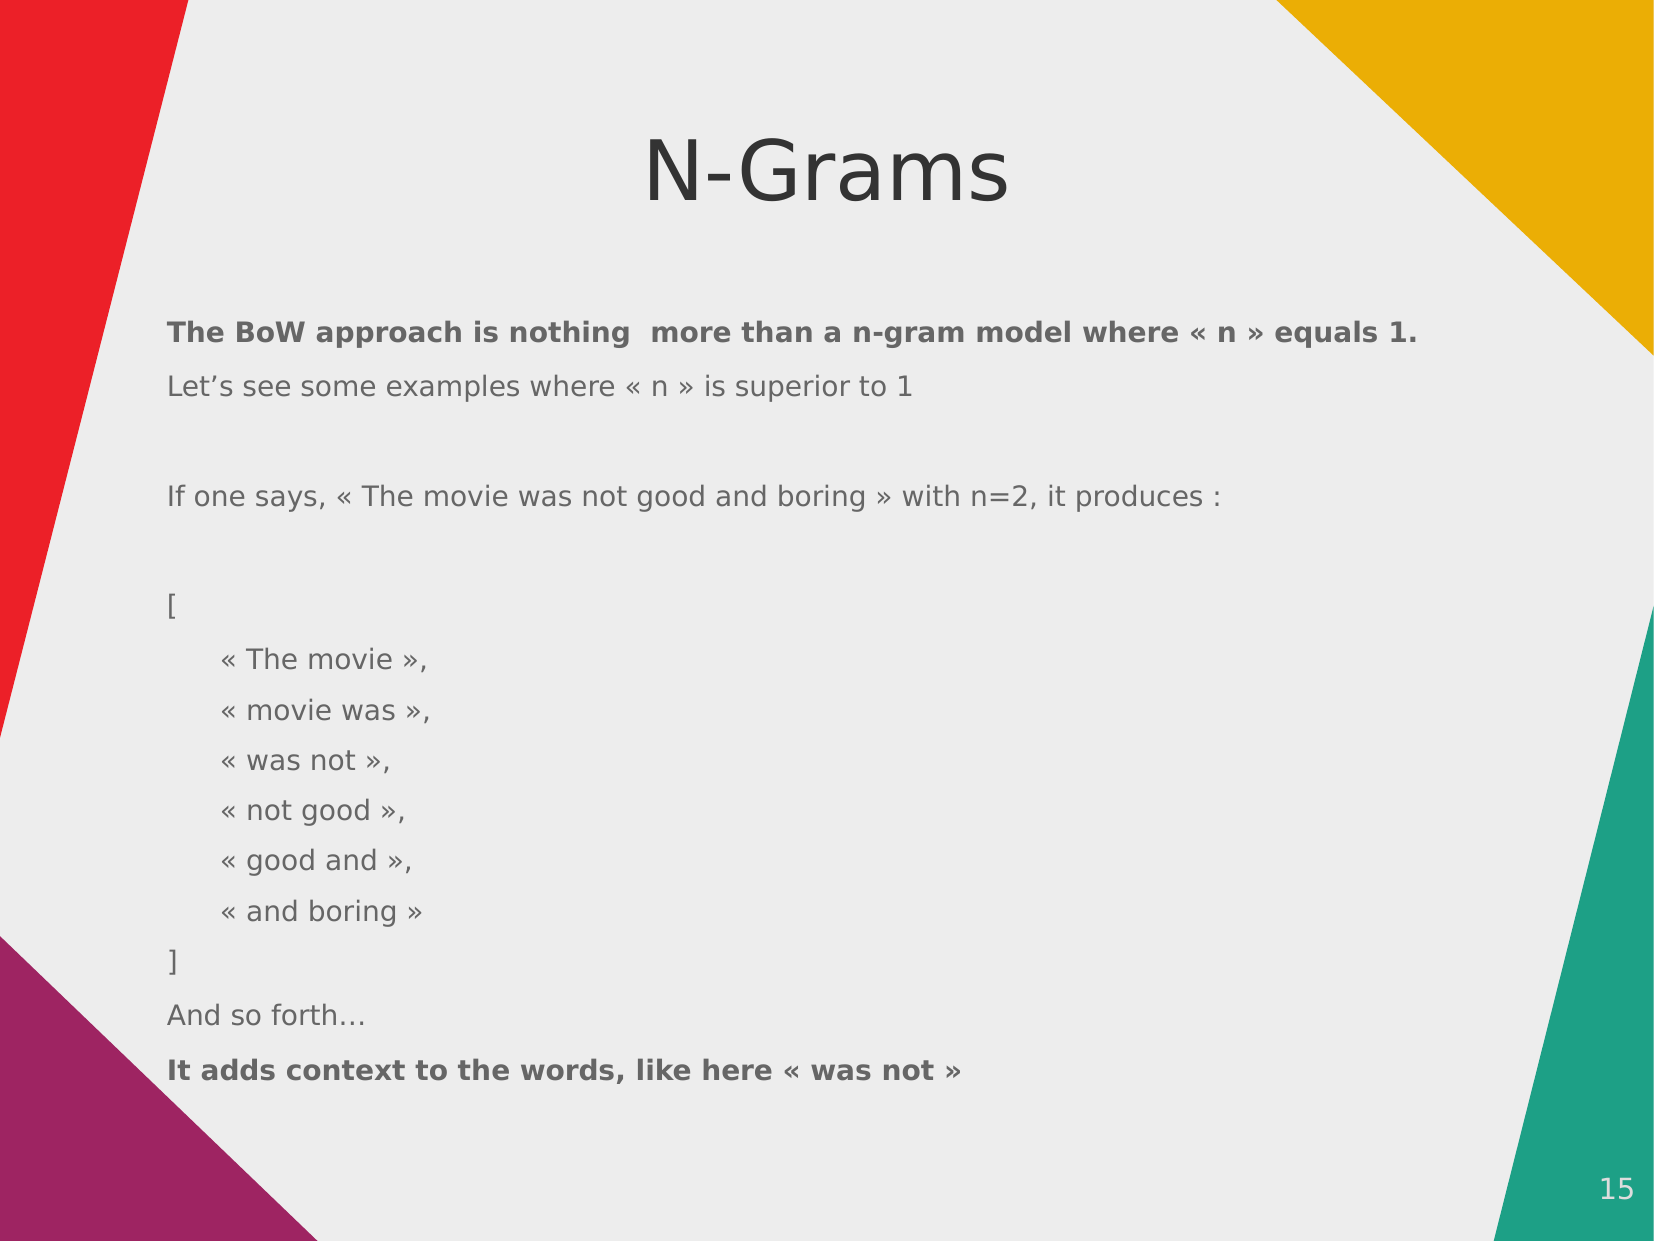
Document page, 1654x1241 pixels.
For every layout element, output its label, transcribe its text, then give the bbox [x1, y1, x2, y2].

list The BoW approach is nothing more than a n-gram model where « n » equals 1. Let’s see some examples where « n » is superior to 1 If one says, « The movie was not good and boring » with n=2, it produces : [ « The movie », « movie was », « was not », « not good », « good and », « and boring » ] And so forth… It adds context to the words, like here « was not » [113, 261, 1607, 1099]
title N-Grams [114, 73, 1539, 261]
